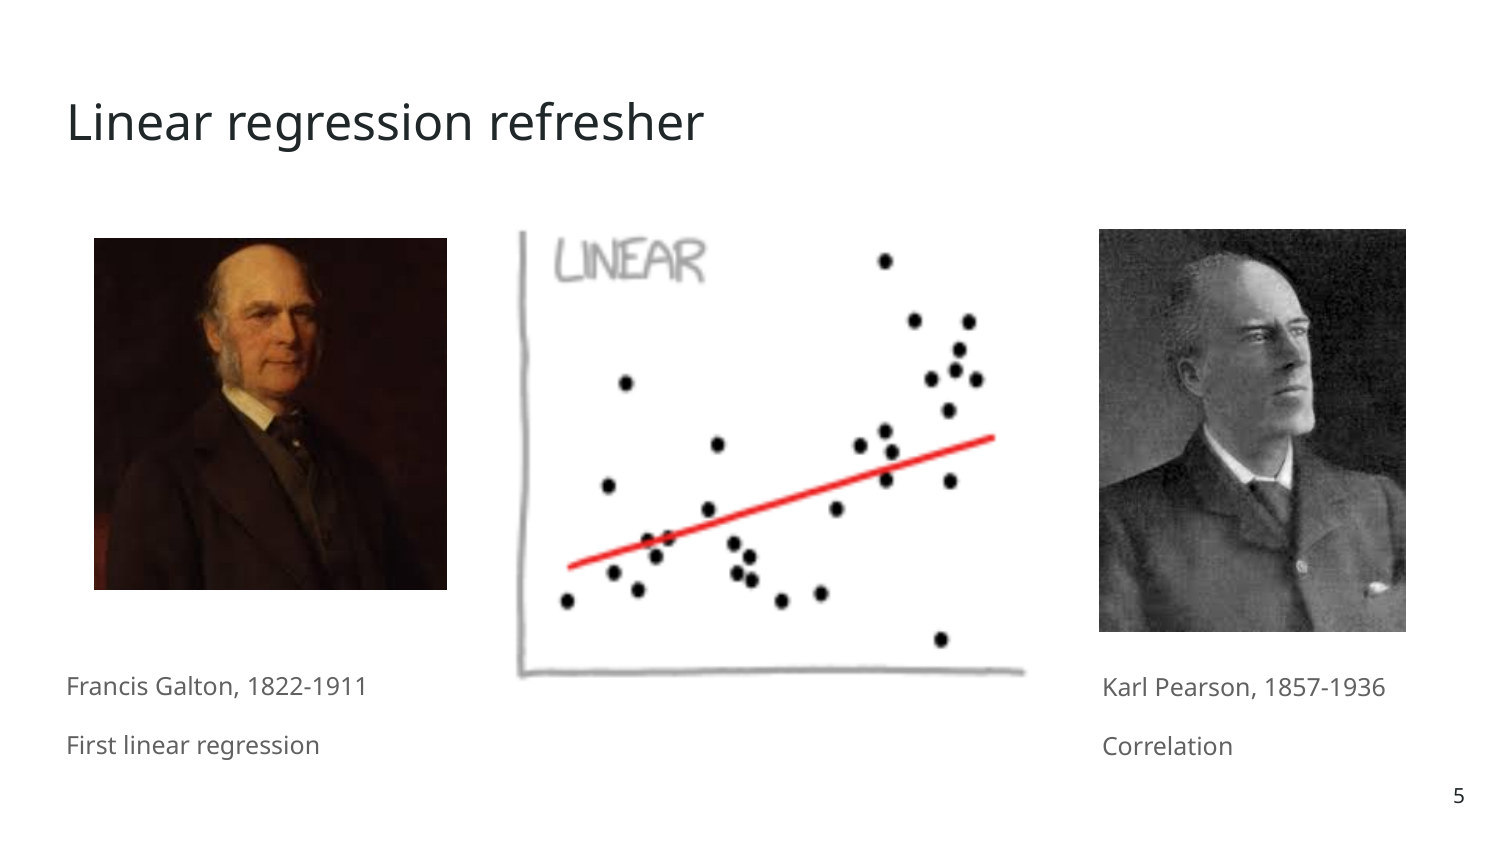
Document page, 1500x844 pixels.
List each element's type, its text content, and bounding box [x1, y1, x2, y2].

title Linear regression refresher [51, 41, 939, 166]
list Karl Pearson, 1857-1936 Correlation [1087, 651, 1471, 776]
slide_number <number> [1389, 764, 1480, 830]
picture [486, 197, 1064, 684]
picture [1099, 229, 1406, 632]
list Francis Galton, 1822-1911 First linear regression [51, 650, 512, 775]
picture [94, 238, 447, 590]
